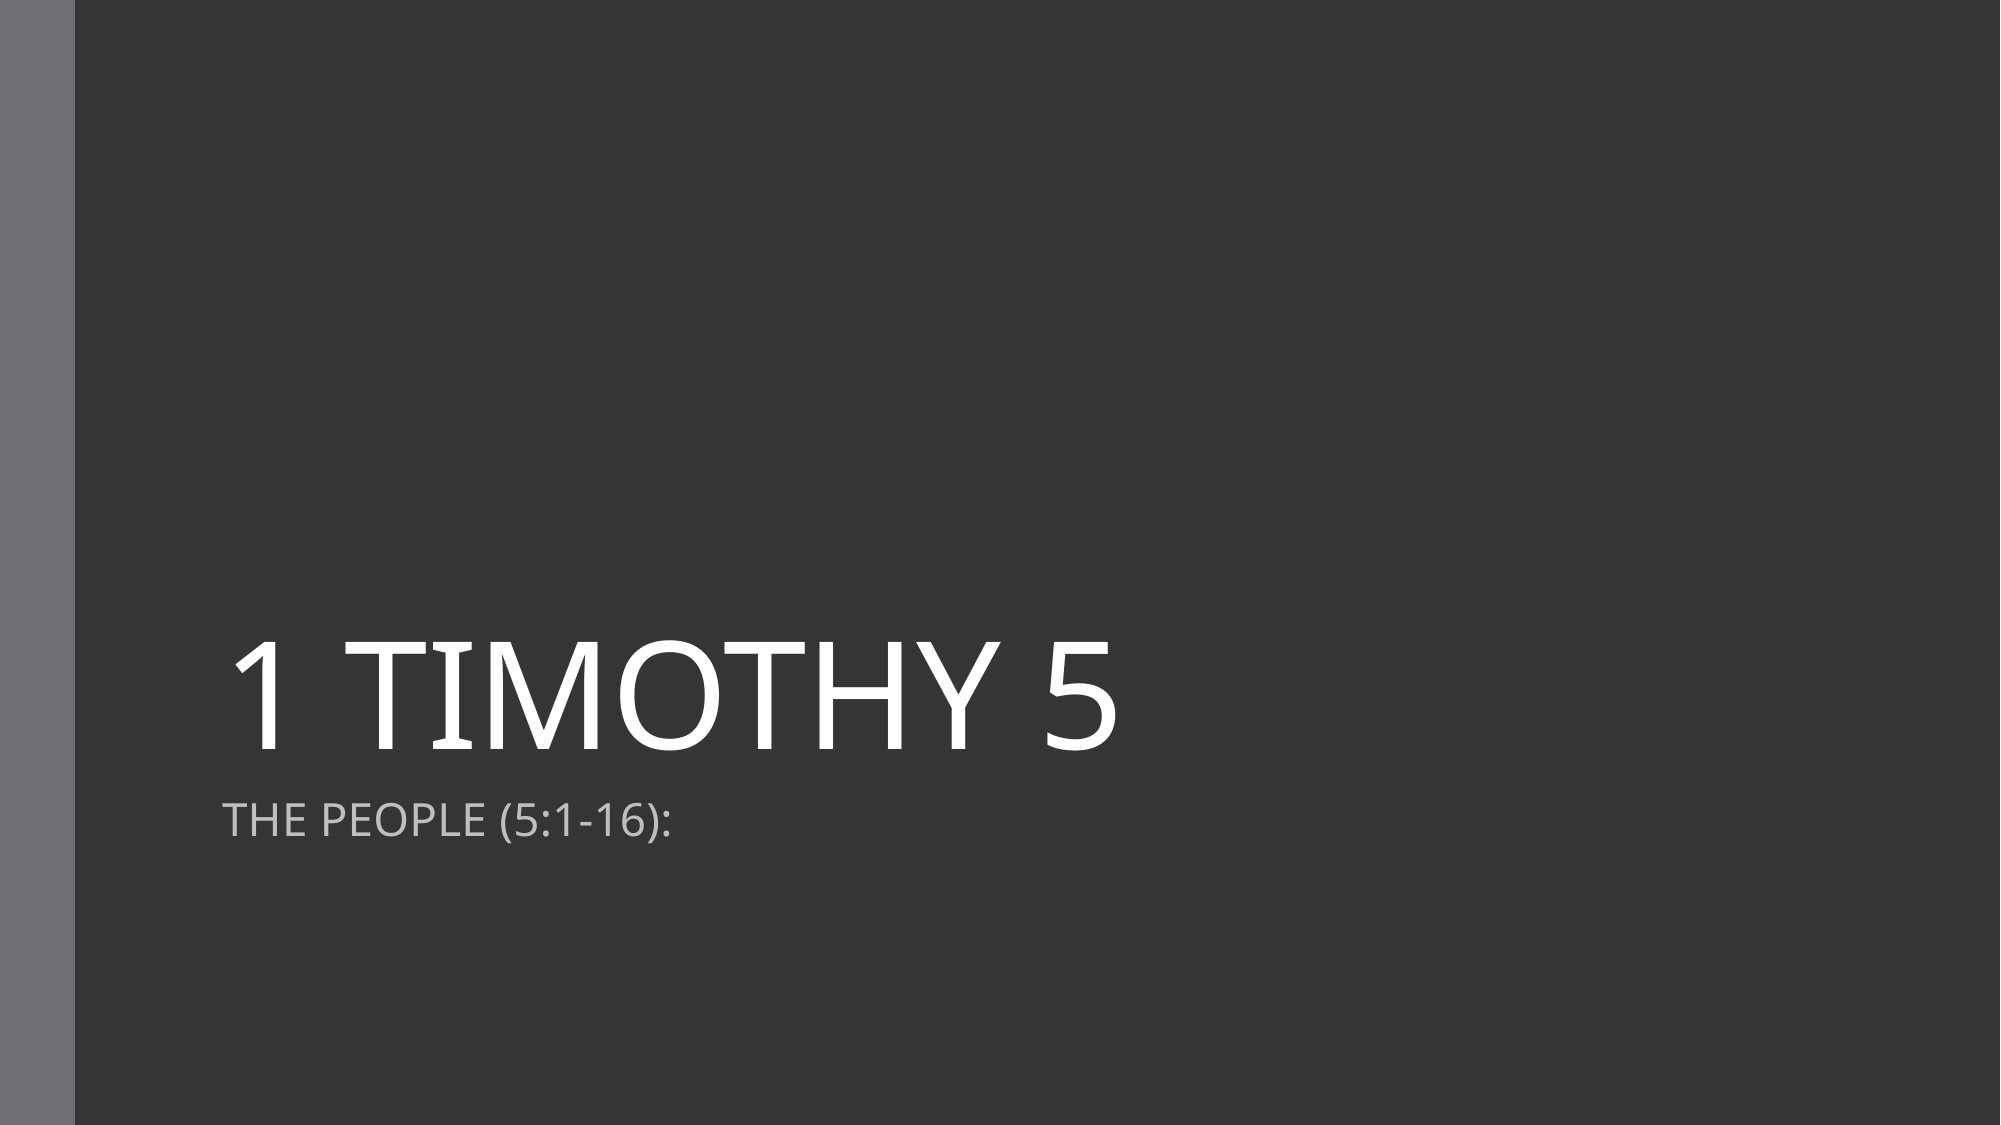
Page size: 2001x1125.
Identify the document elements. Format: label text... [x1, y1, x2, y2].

title 1 TIMOTHY 5 [206, 124, 1752, 787]
subtitle THE PEOPLE (5:1-16): [206, 787, 1752, 1066]
